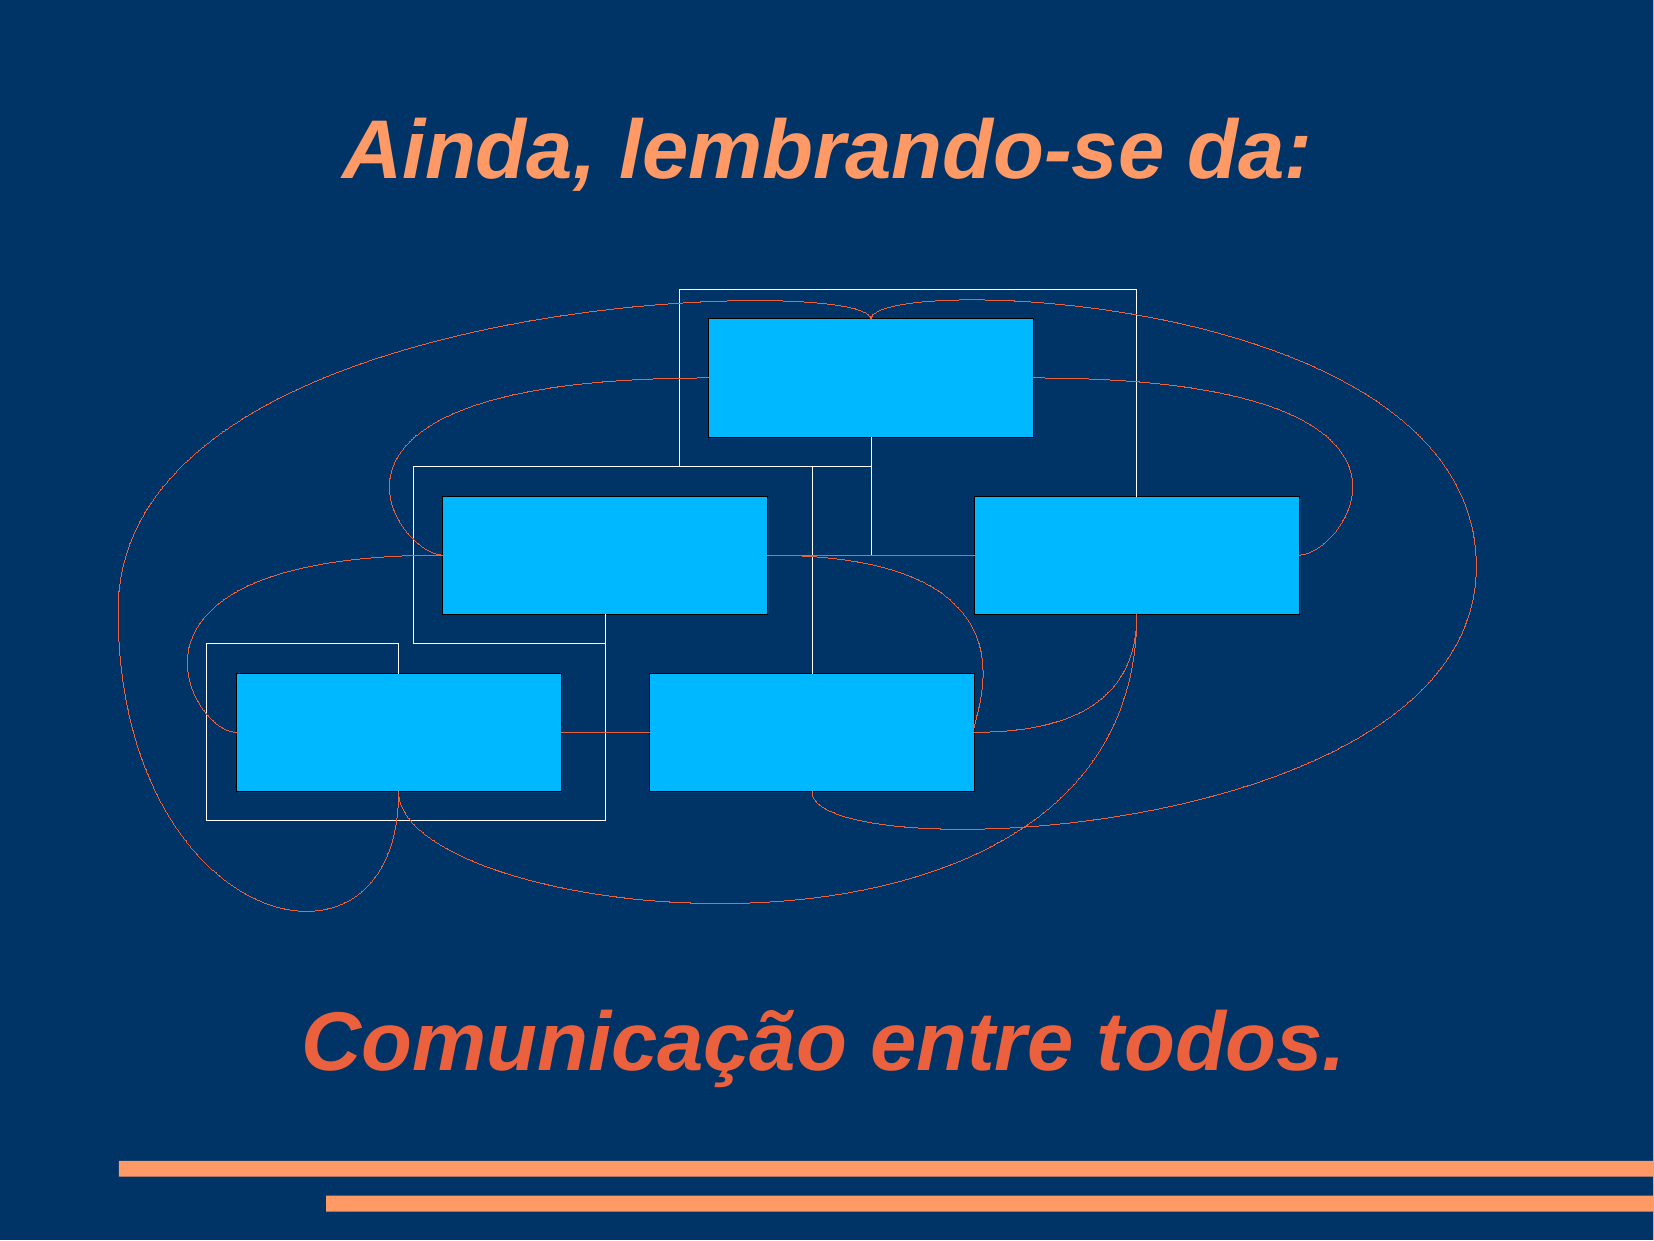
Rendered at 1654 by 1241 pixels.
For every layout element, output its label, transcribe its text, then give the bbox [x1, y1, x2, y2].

text_box [708, 318, 1034, 438]
text_box [649, 673, 975, 792]
title Ainda, lembrando-se da: [121, 46, 1534, 254]
text_box [236, 673, 562, 792]
text_box [442, 496, 768, 615]
text_box [974, 496, 1300, 615]
title Comunicação entre todos. [118, 938, 1531, 1146]
